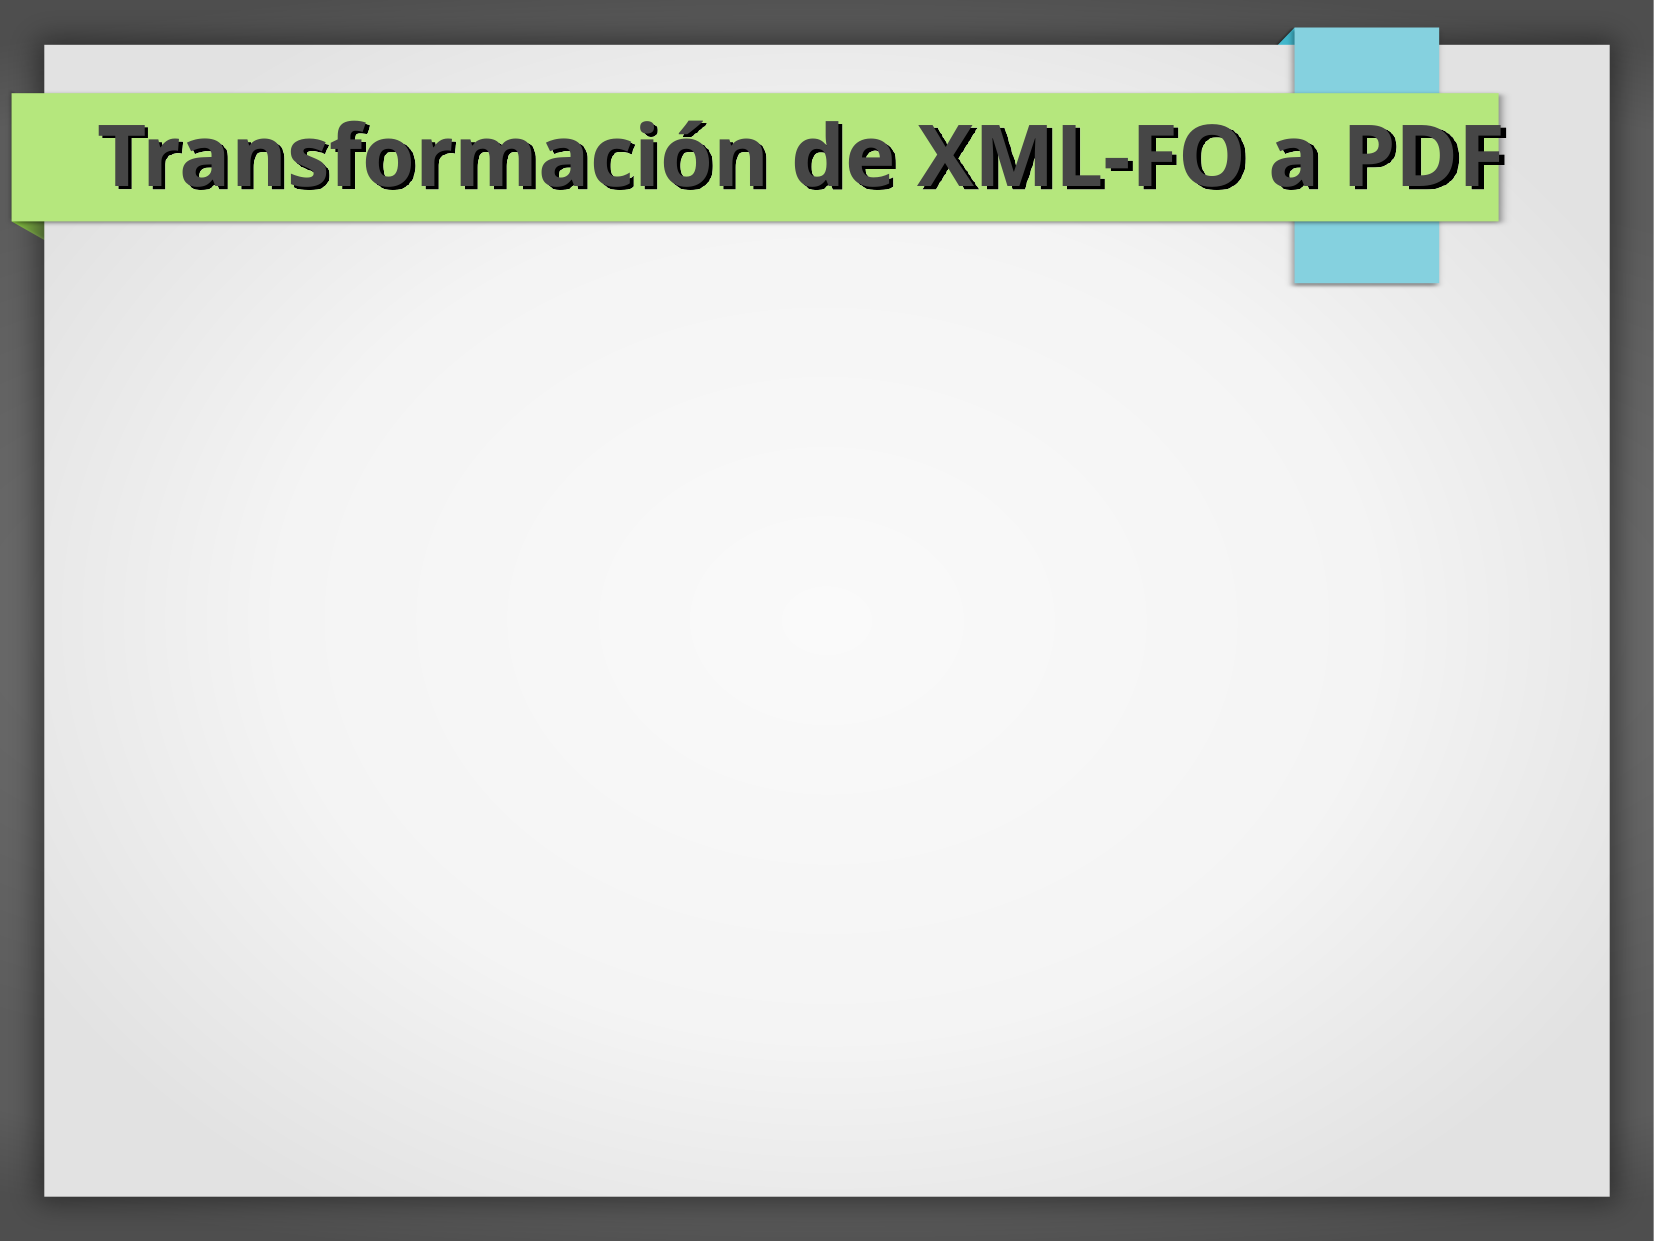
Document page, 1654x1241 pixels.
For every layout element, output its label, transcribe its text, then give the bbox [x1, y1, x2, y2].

picture [0, 0, 1654, 1241]
title Transformación de XML-FO a PDF [82, 49, 1571, 257]
